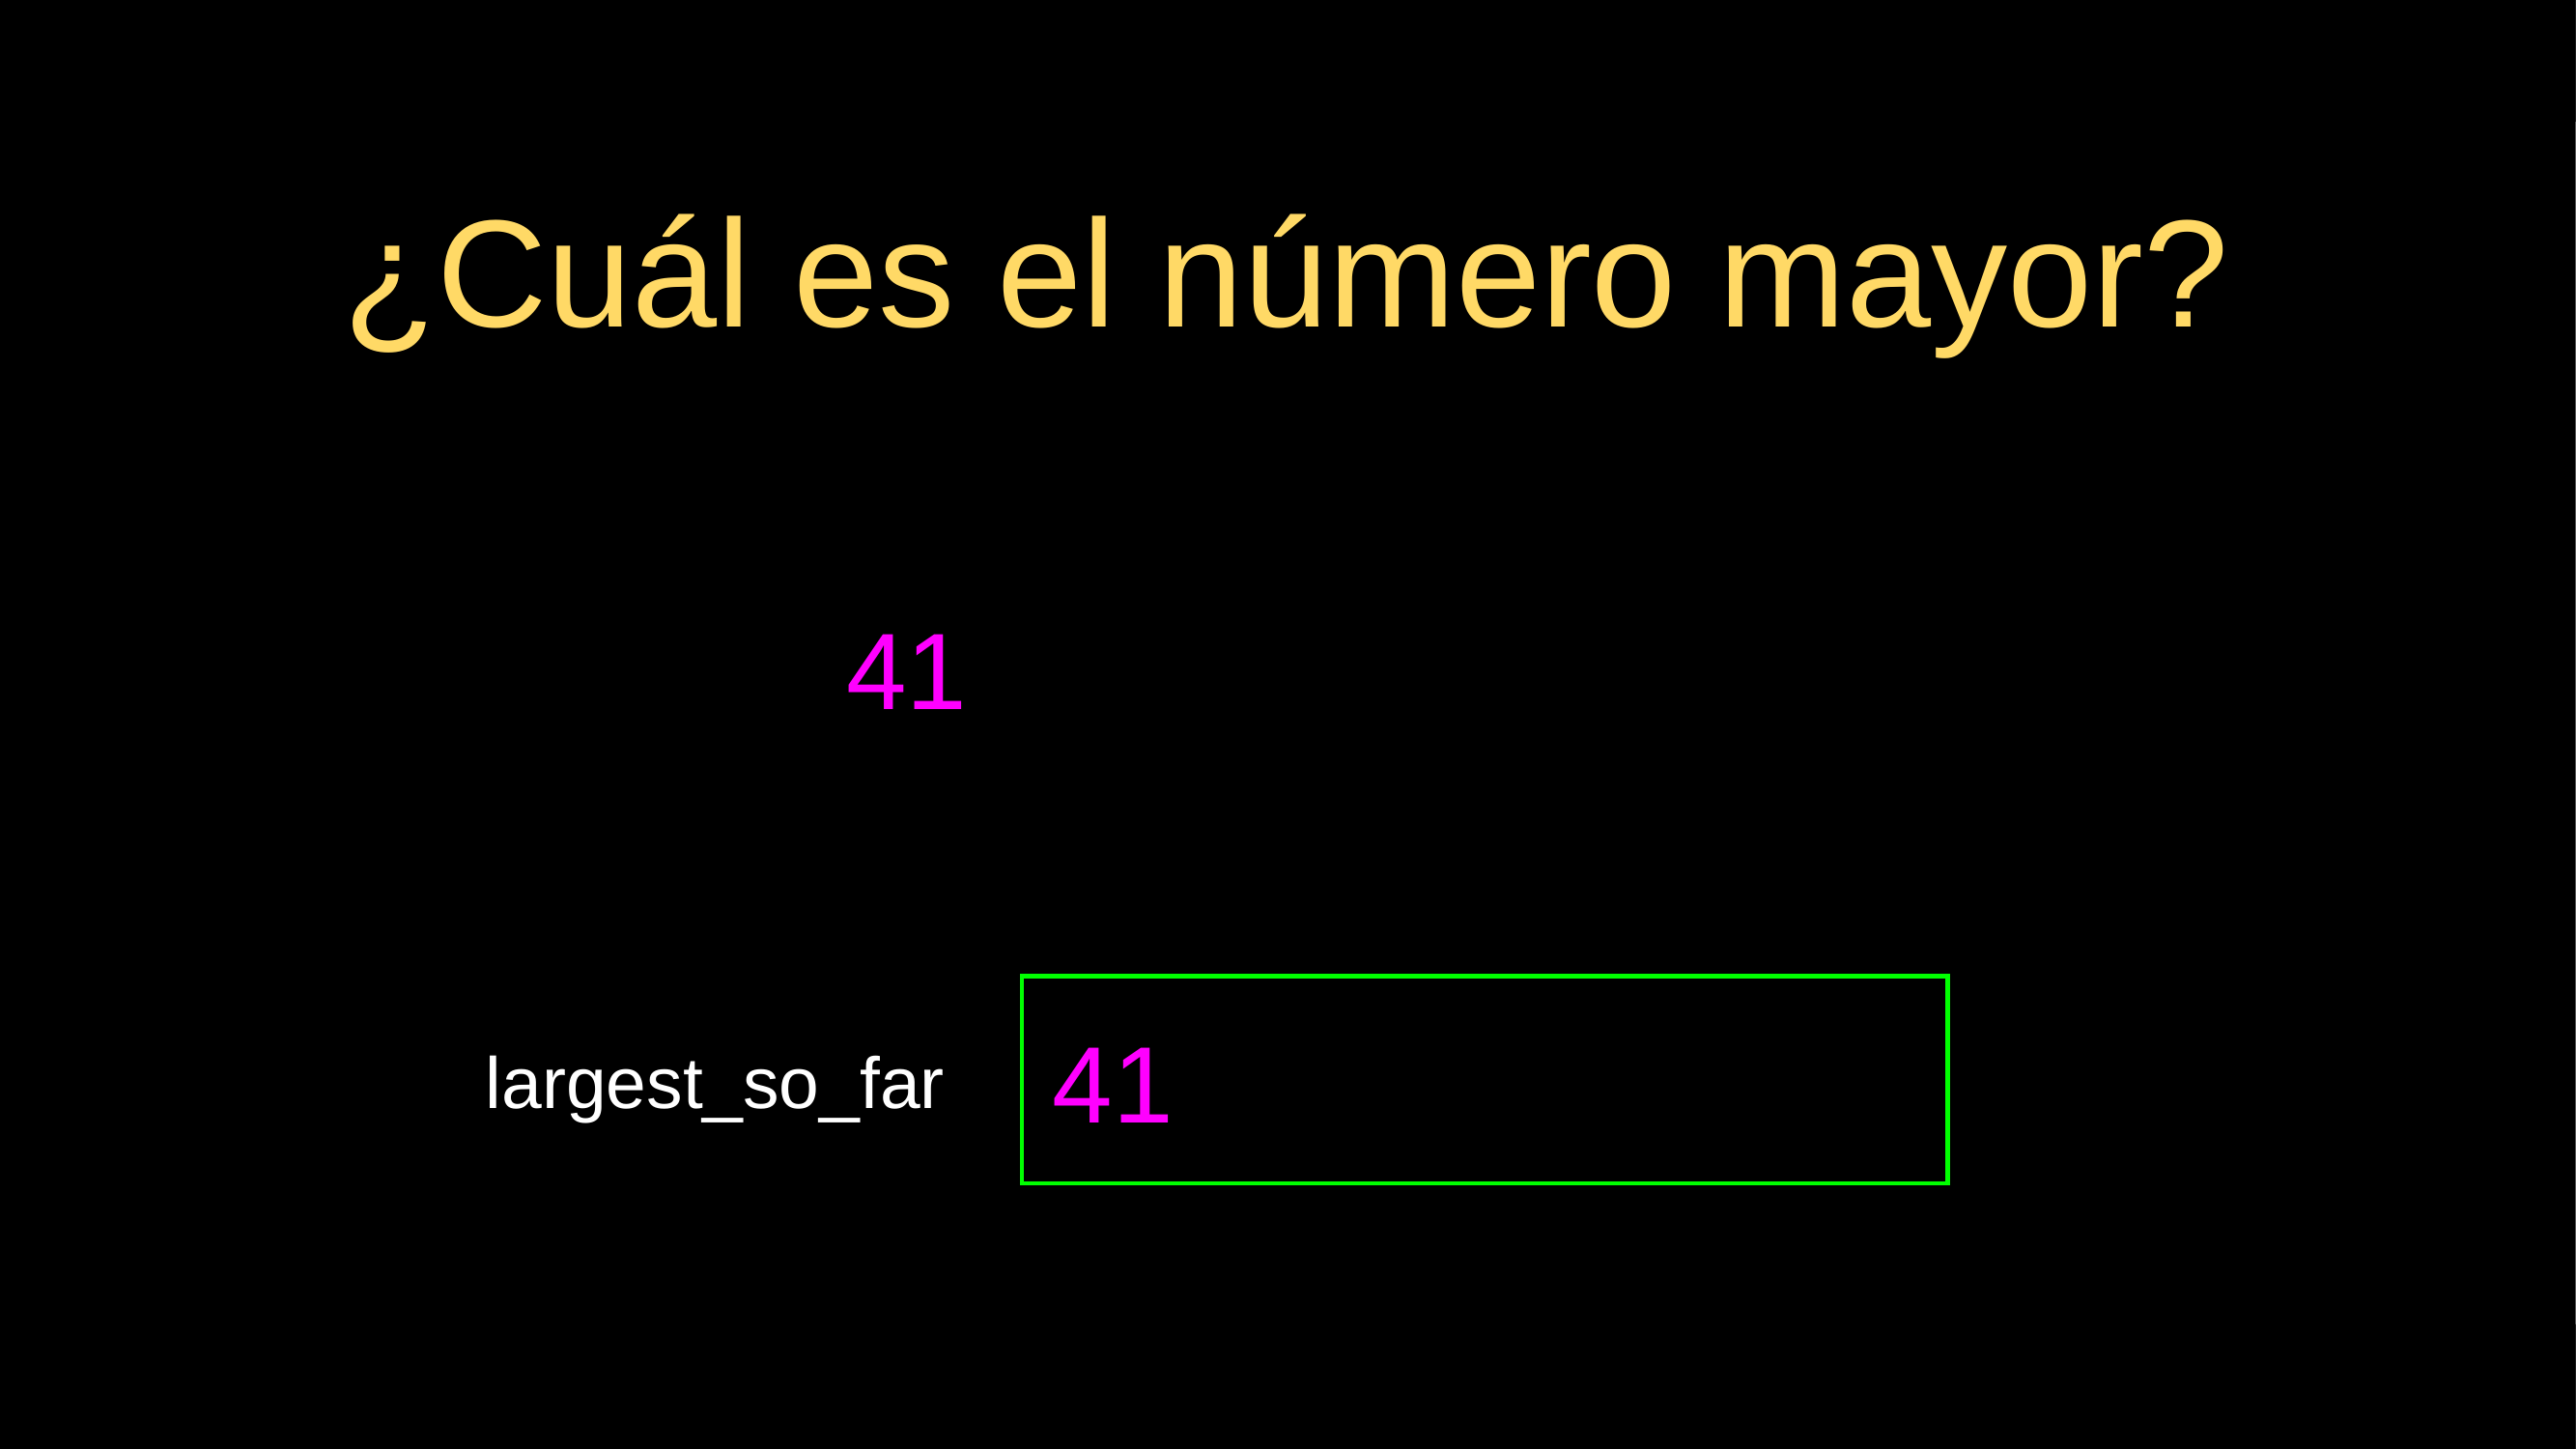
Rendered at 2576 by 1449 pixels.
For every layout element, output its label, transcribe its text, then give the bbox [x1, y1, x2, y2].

text_box largest_so_far [450, 1030, 980, 1129]
text_box 41 [846, 572, 1006, 759]
title ¿Cuál es el número mayor? [183, 129, 2392, 403]
text_box 41 [1052, 991, 1388, 1168]
